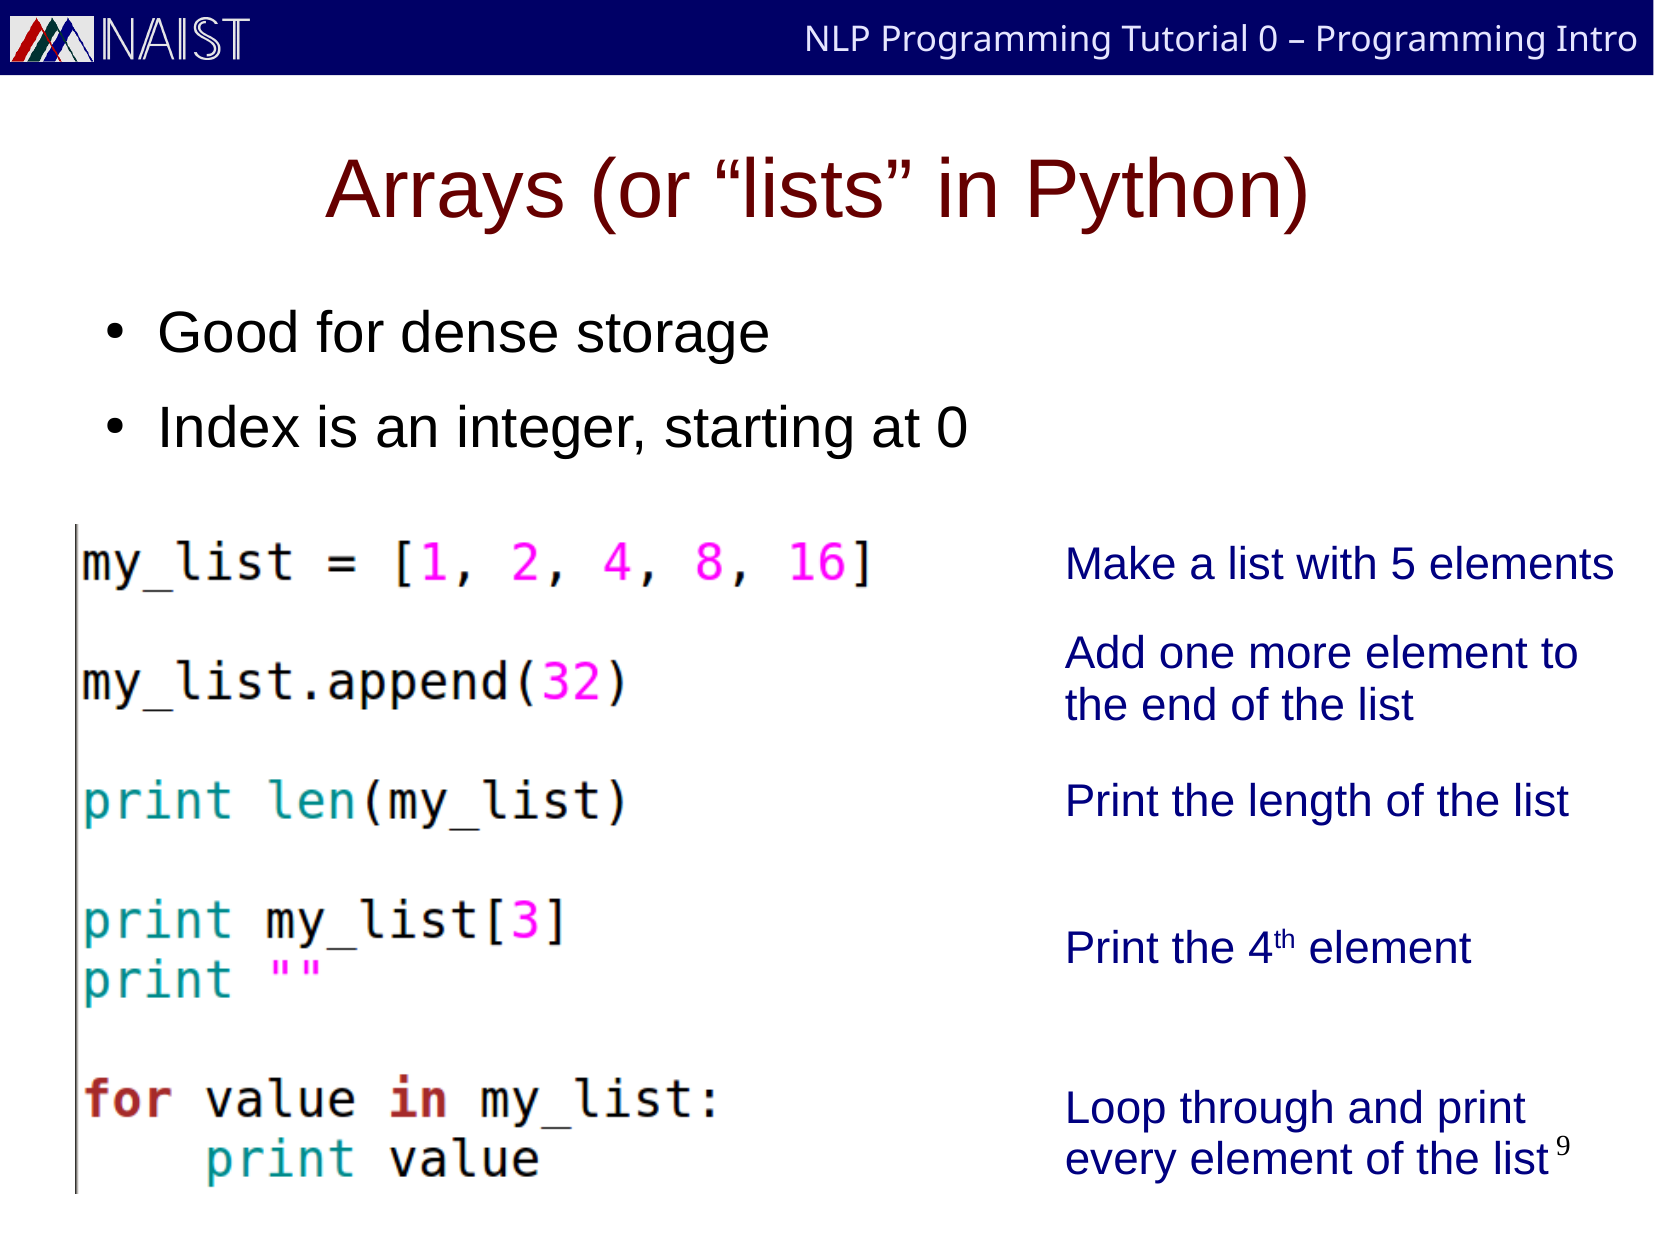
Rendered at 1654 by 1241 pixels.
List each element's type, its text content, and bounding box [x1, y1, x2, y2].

picture [102, 17, 251, 60]
title Arrays (or “lists” in Python) [75, 92, 1564, 285]
list Good for dense storage Index is an integer, starting at 0 [86, 300, 1576, 460]
text_box Add one more element to the end of the list [1050, 619, 1595, 738]
picture [75, 524, 882, 1194]
text_box Loop through and print every element of the list [1050, 1074, 1565, 1192]
text_box Print the length of the list [1050, 767, 1585, 834]
text_box Make a list with 5 elements [1050, 531, 1631, 598]
picture [10, 16, 94, 62]
text_box Print the 4th element [1050, 915, 1487, 983]
